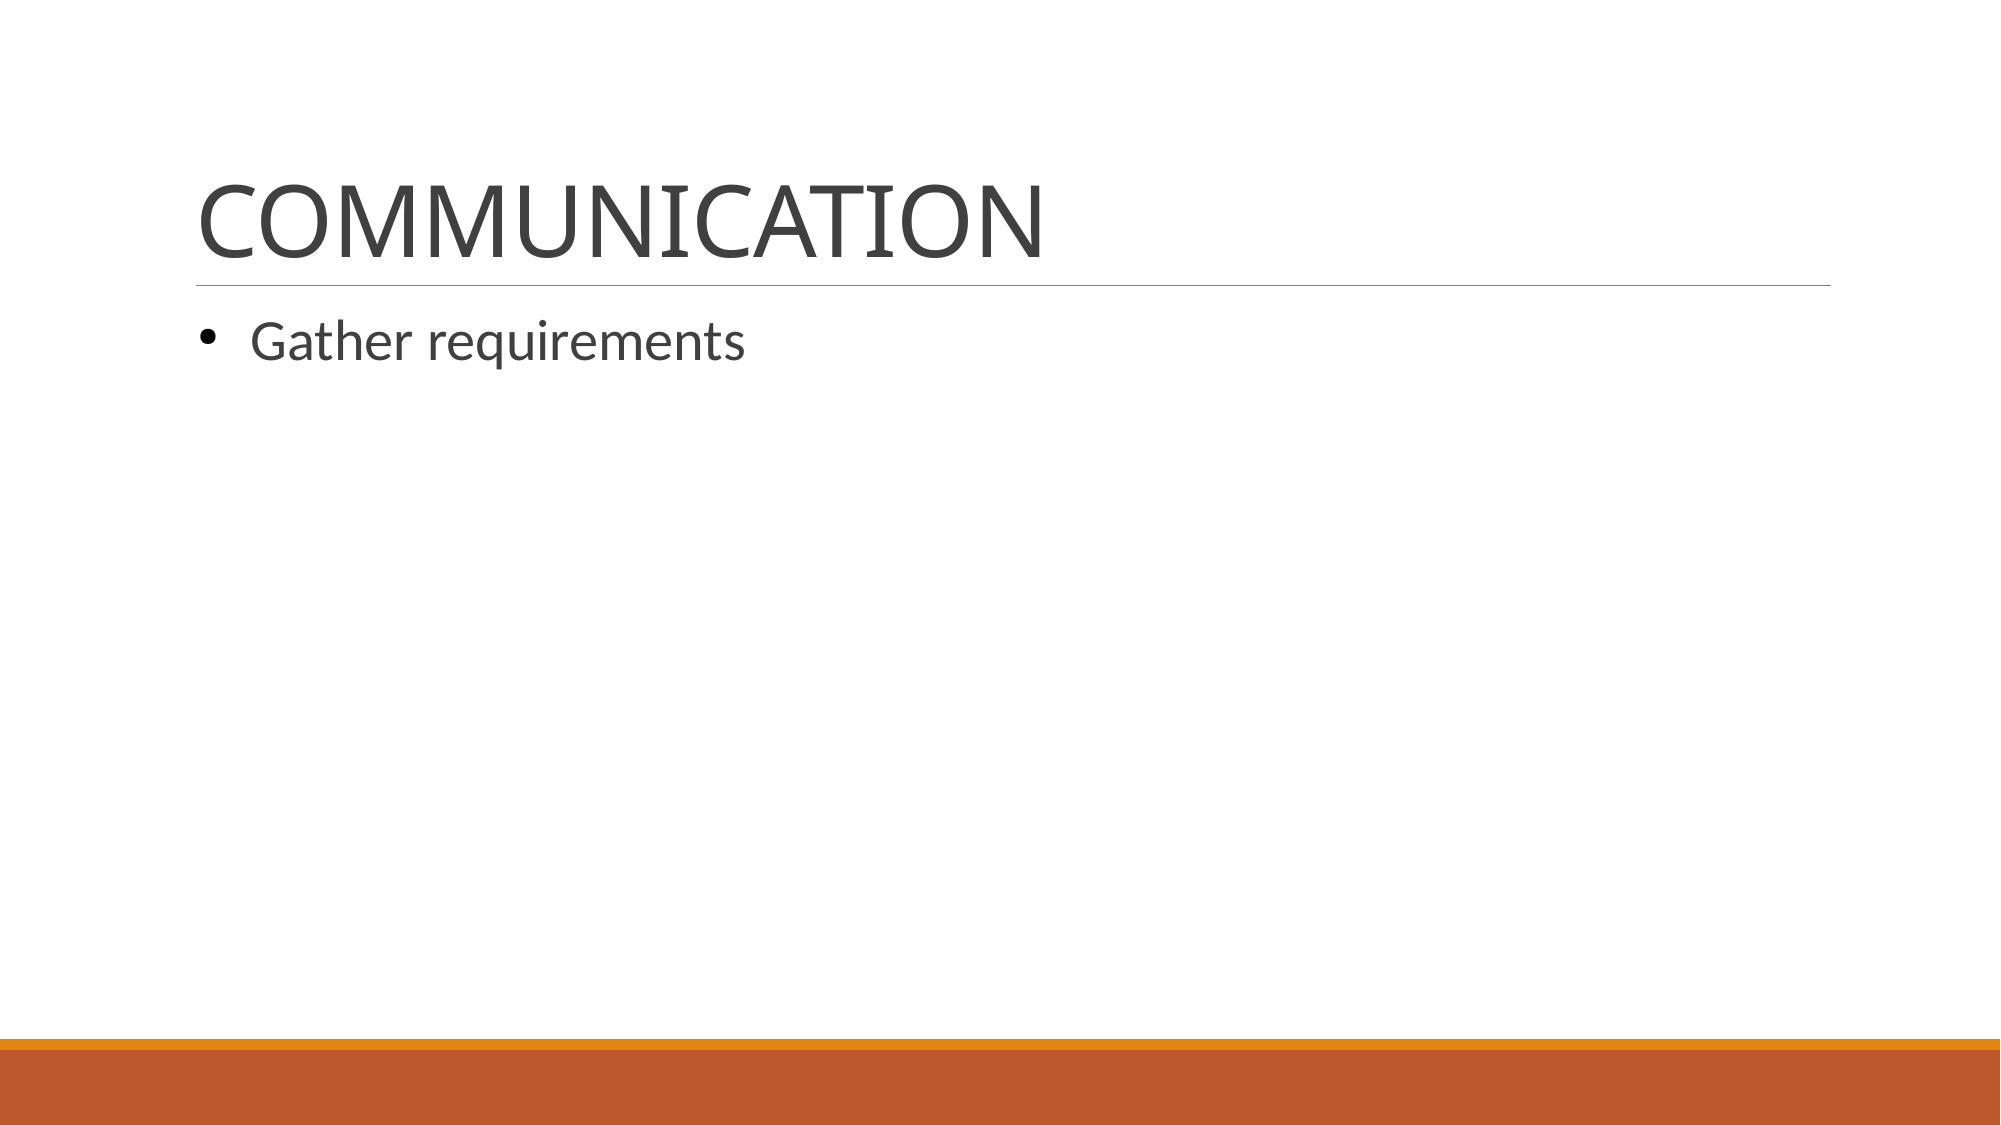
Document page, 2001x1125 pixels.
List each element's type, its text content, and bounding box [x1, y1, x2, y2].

title COMMUNICATION [180, 47, 1830, 285]
list Gather requirements [180, 302, 1830, 963]
